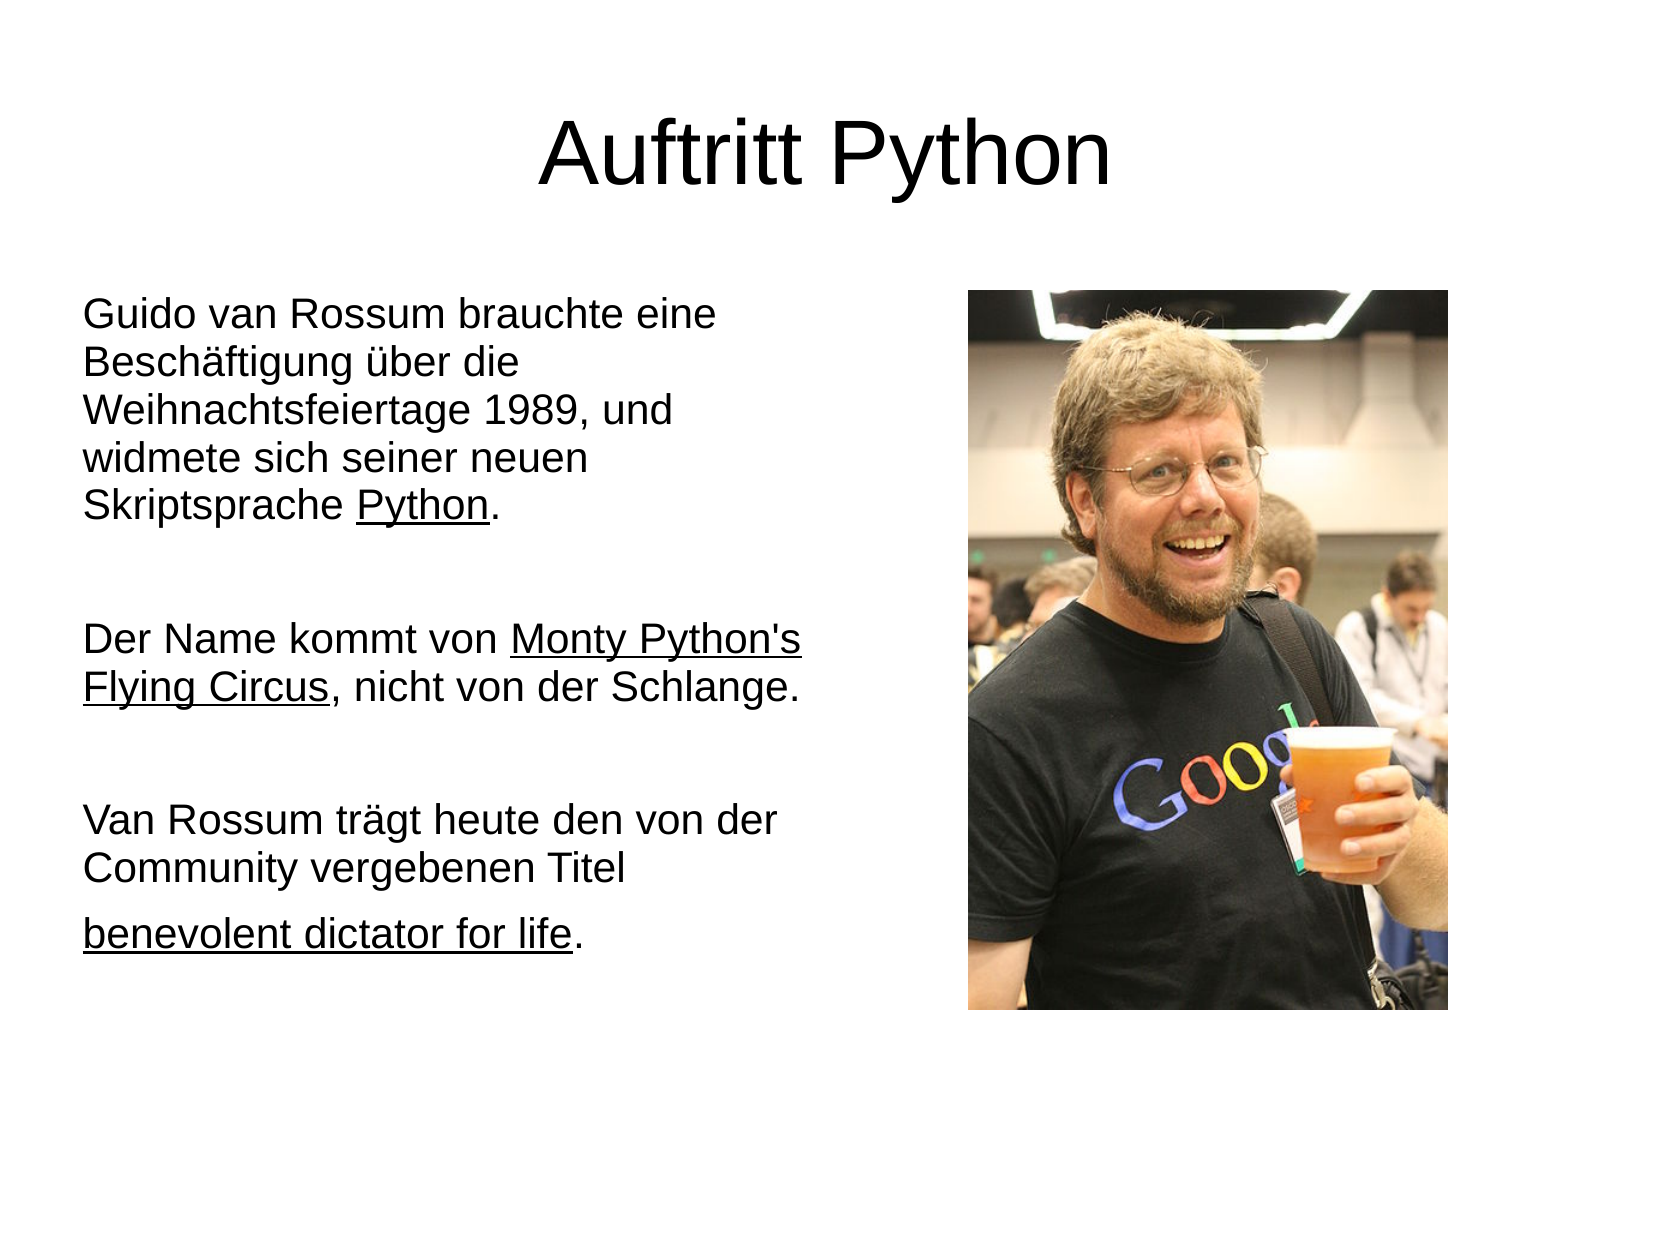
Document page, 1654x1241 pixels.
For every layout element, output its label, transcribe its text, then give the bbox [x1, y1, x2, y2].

title Auftritt Python [82, 49, 1571, 257]
list Guido van Rossum brauchte eine Beschäftigung über die Weihnachtsfeiertage 1989, und widmete sich seiner neuen Skriptsprache Python. Der Name kommt von Monty Python's Flying Circus, nicht von der Schlange. Van Rossum trägt heute den von der Community vergebenen Titel benevolent dictator for life. [82, 290, 809, 1010]
picture [968, 290, 1448, 1010]
